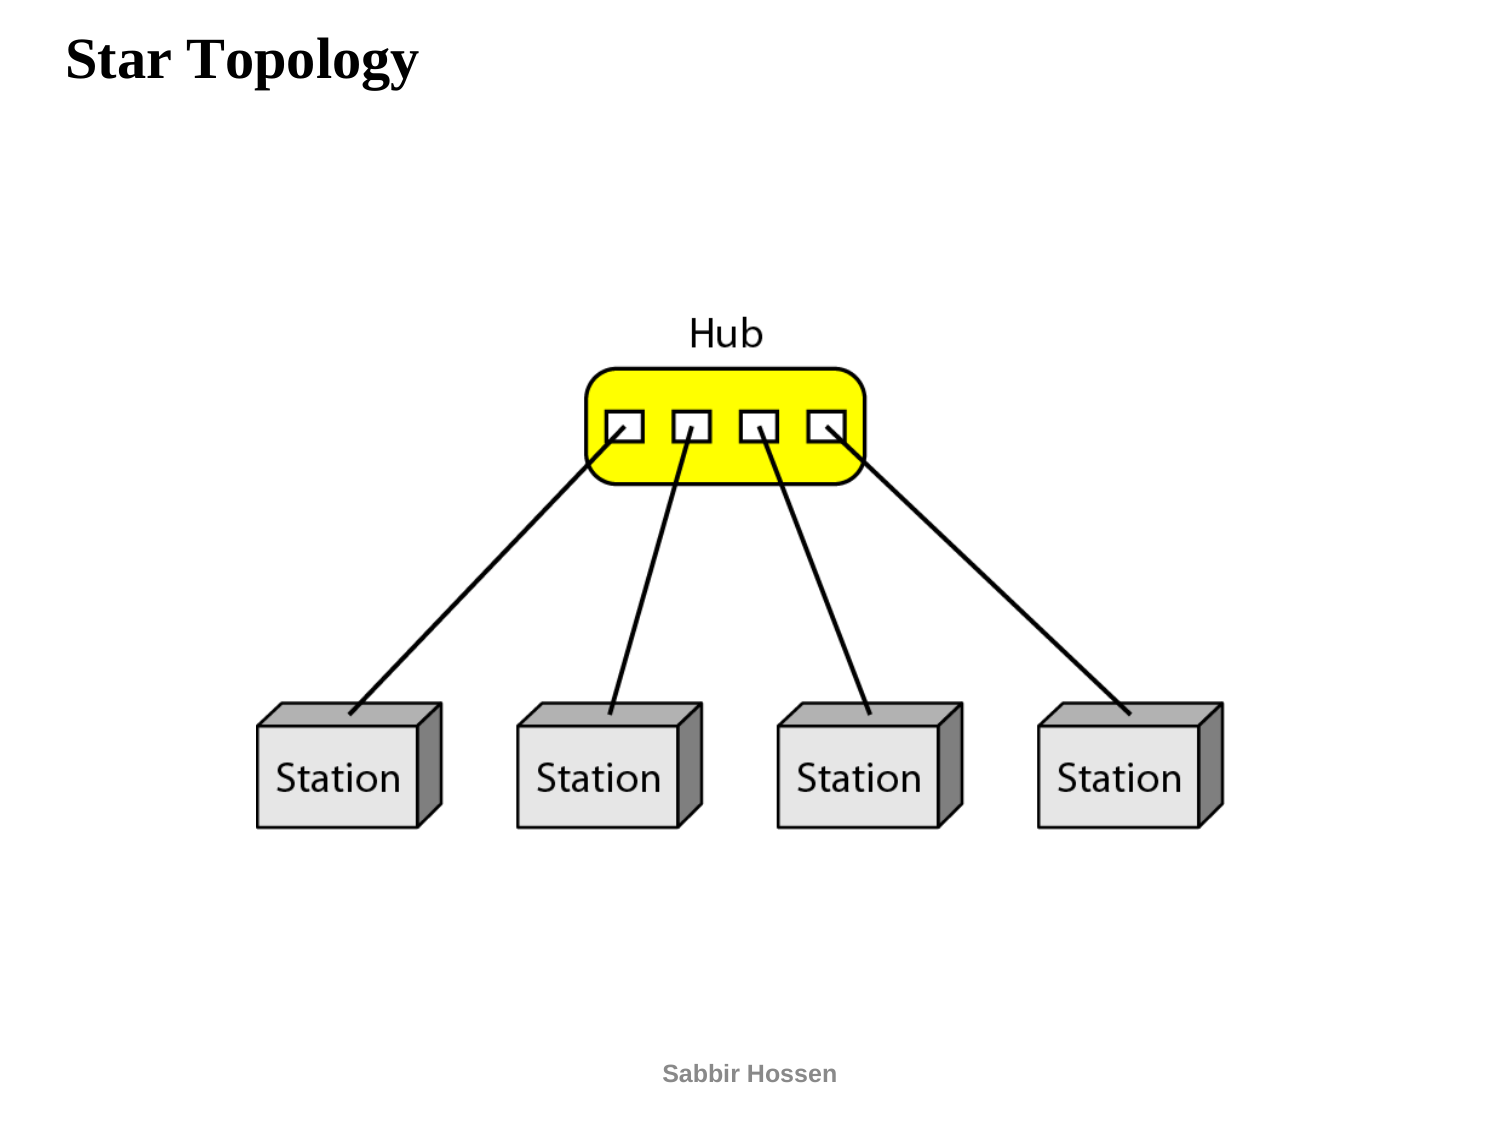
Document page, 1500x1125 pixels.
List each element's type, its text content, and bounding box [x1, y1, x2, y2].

text_box Sabbir Hossen [496, 1042, 1004, 1103]
picture [256, 312, 1225, 830]
list Star Topology [50, 12, 1476, 1100]
